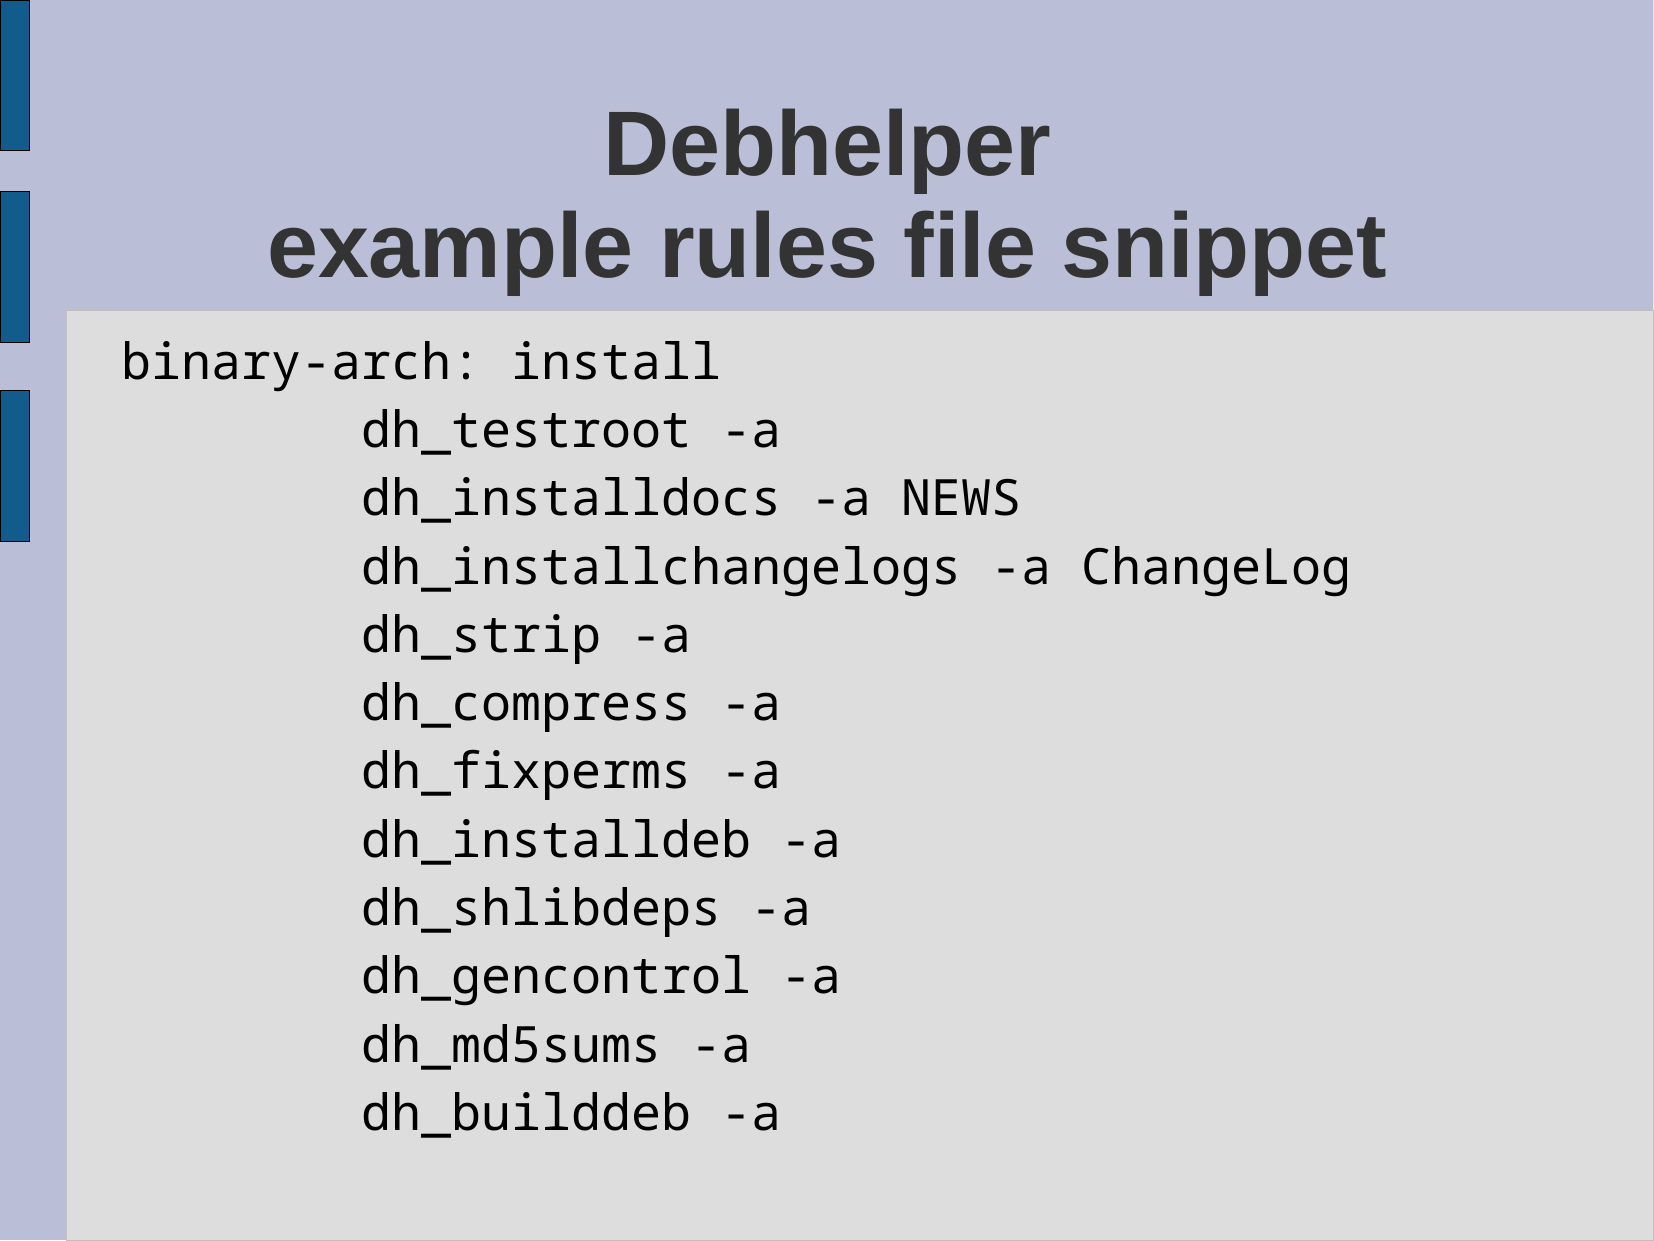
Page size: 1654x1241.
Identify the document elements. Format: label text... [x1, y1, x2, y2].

title Debhelper example rules file snippet [121, 91, 1534, 299]
subtitle binary-arch: install dh_testroot -a dh_installdocs -a NEWS dh_installchangelogs -a ChangeLog dh_strip -a dh_compress -a dh_fixperms -a dh_installdeb -a dh_shlibdeps -a dh_gencontrol -a dh_md5sums -a dh_builddeb -a [121, 344, 1534, 1127]
